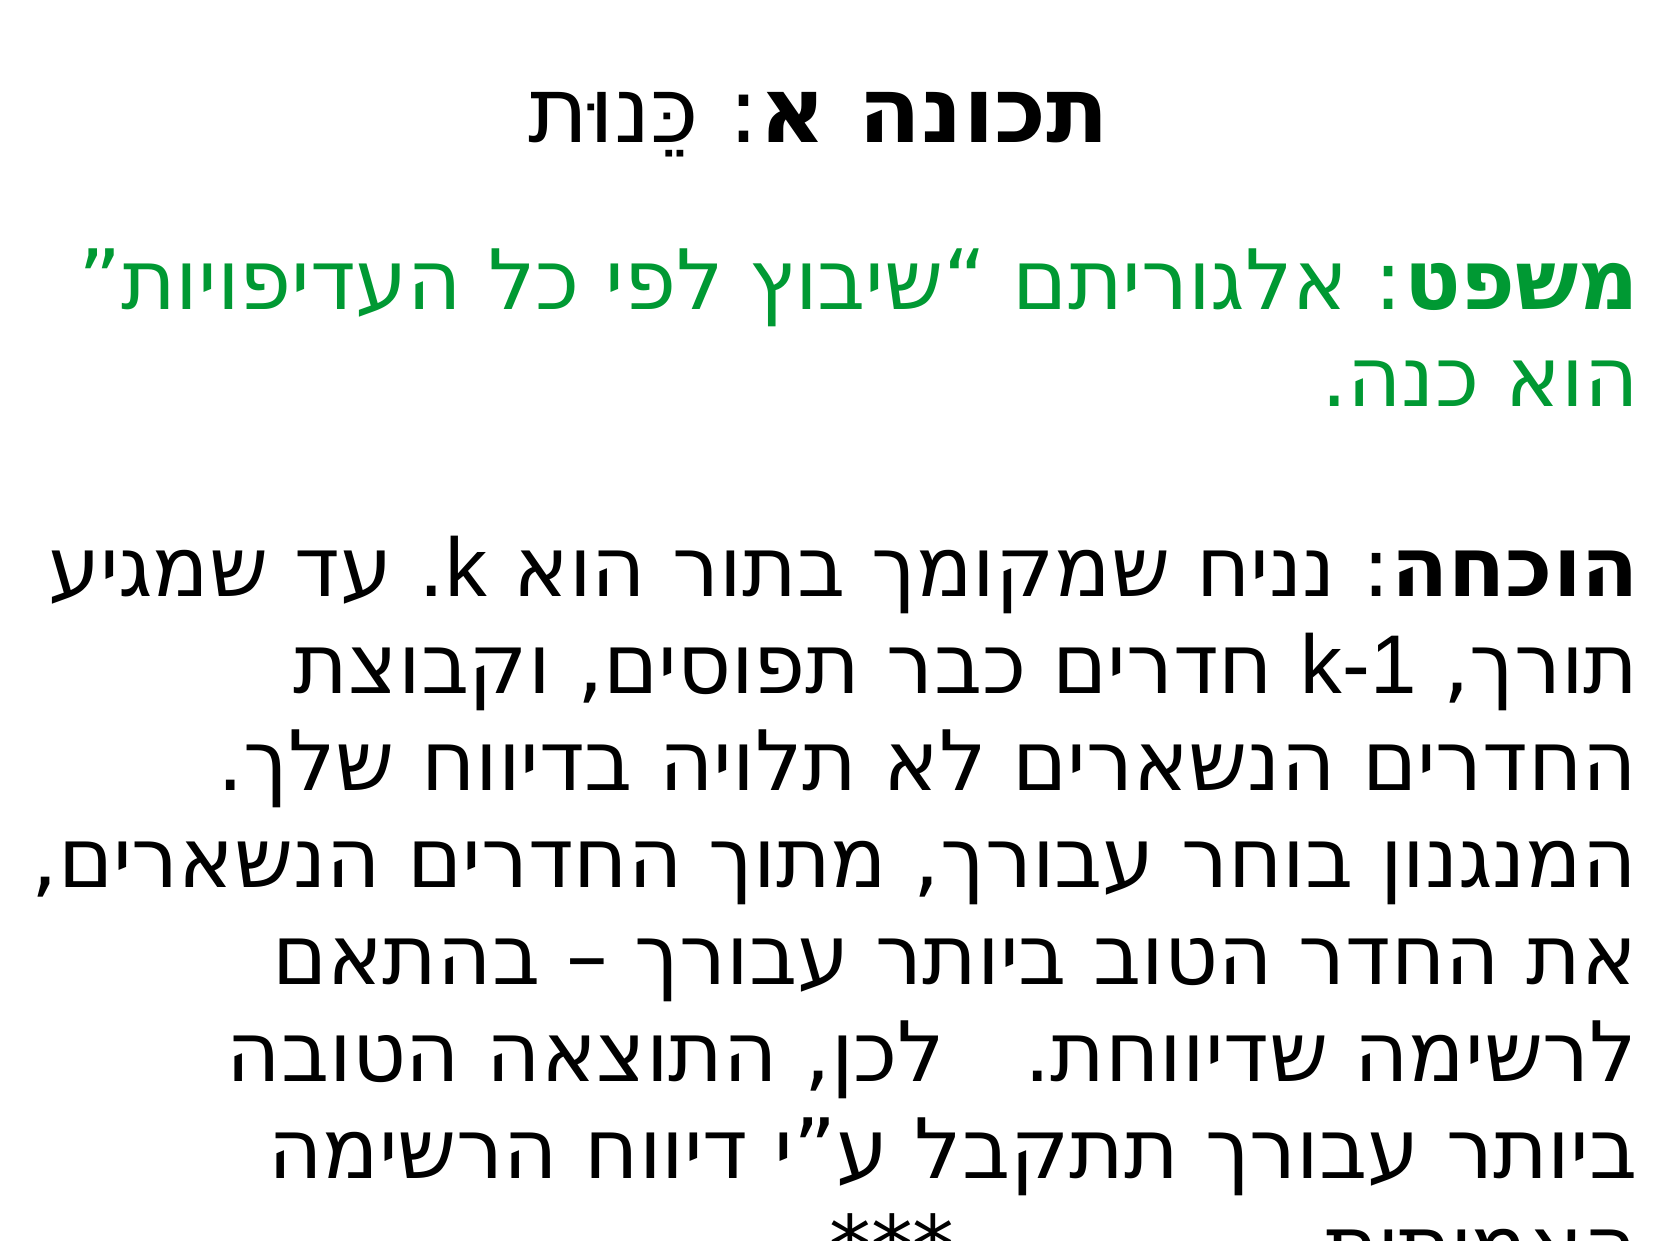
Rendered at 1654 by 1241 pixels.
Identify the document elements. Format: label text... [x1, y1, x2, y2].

title תכונה א: כֵּנוּת [75, 58, 1564, 163]
text_box משפט: אלגוריתם “שיבוץ לפי כל העדיפויות” הוא כנה. הוכחה: נניח שמקומך בתור הוא k. עד שמגיע תורך, k-1 חדרים כבר תפוסים, וקבוצת החדרים הנשארים לא תלויה בדיווח שלך. המנגנון בוחר עבורך, מתוך החדרים הנשארים, את החדר הטוב ביותר עבורך – בהתאם לרשימה שדיווחת. לכן, התוצאה הטובה ביותר עבורך תתקבל ע”י דיווח הרשימה האמיתית. *** [0, 225, 1654, 1201]
